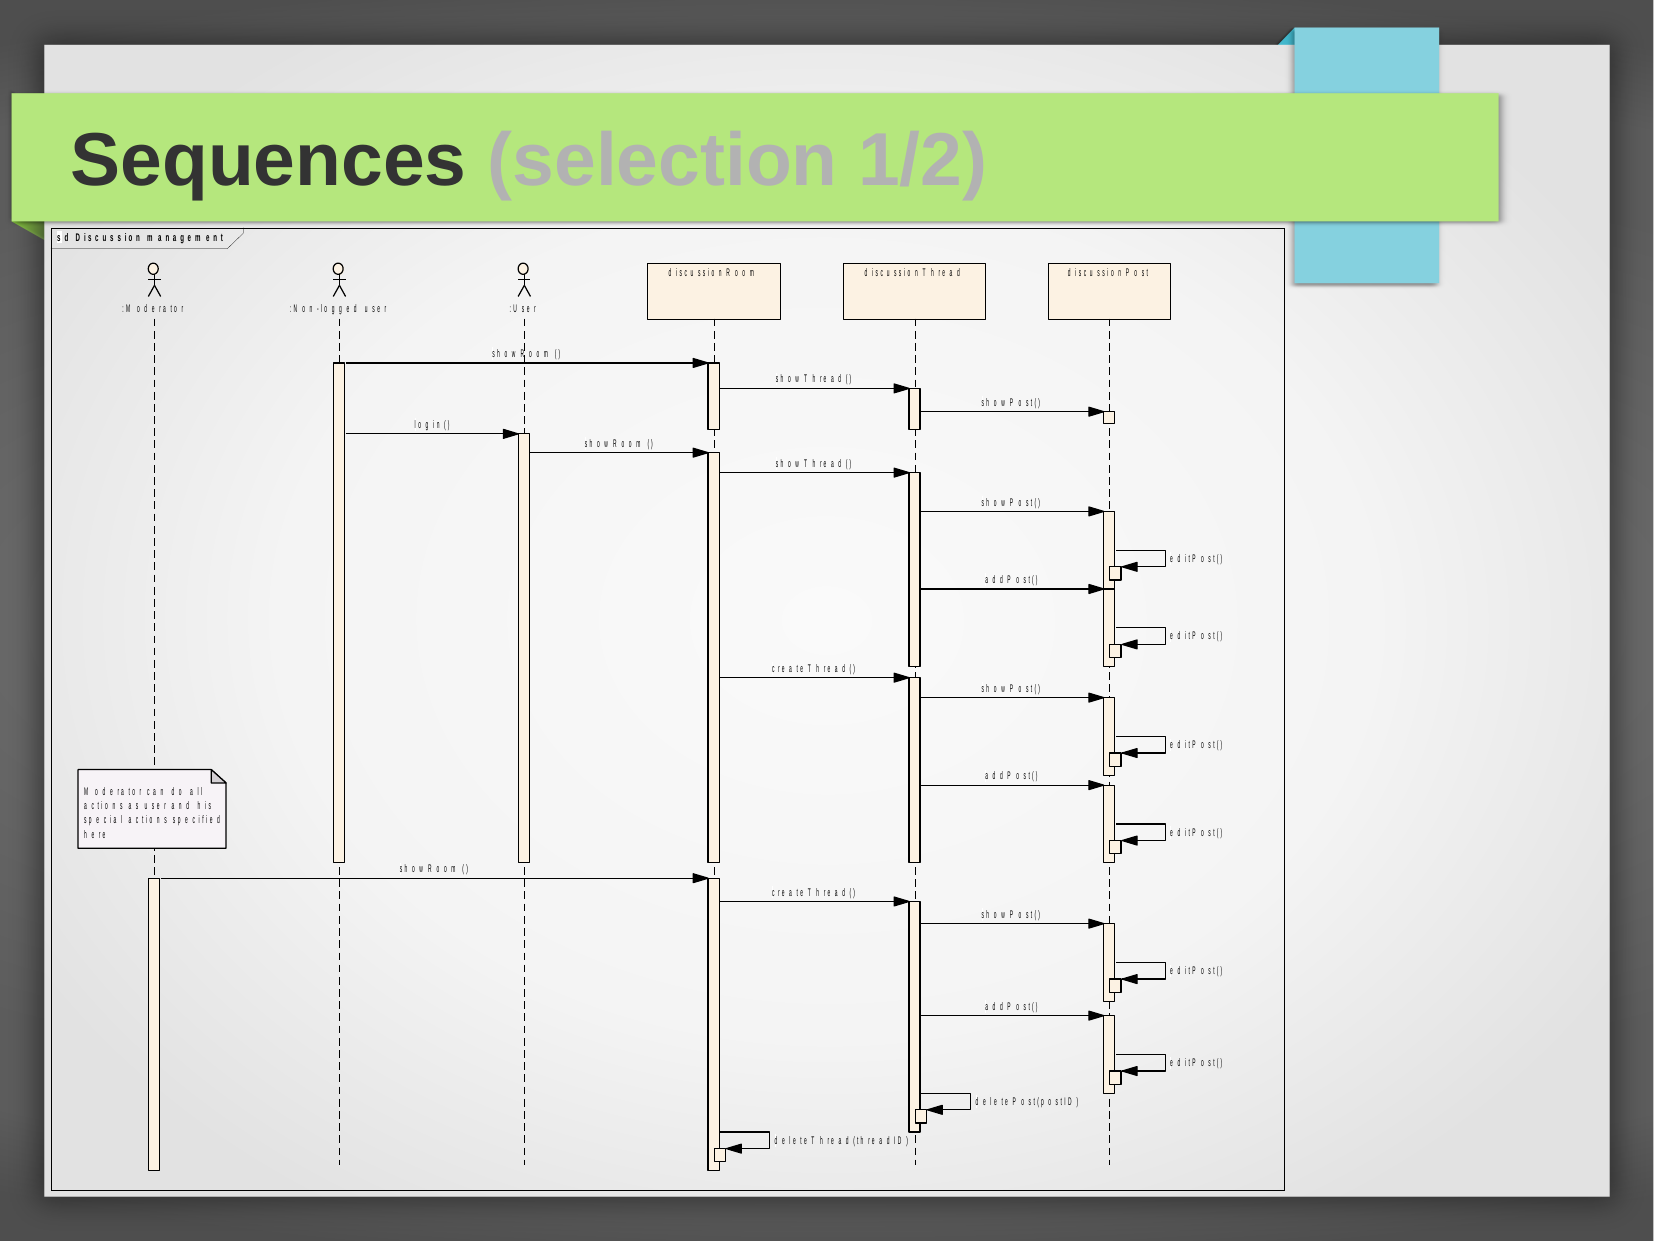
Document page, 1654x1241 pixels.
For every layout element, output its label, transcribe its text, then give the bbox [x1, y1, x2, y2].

picture [0, 0, 1654, 1241]
title Sequences (selection 1/2) [70, 106, 1453, 213]
